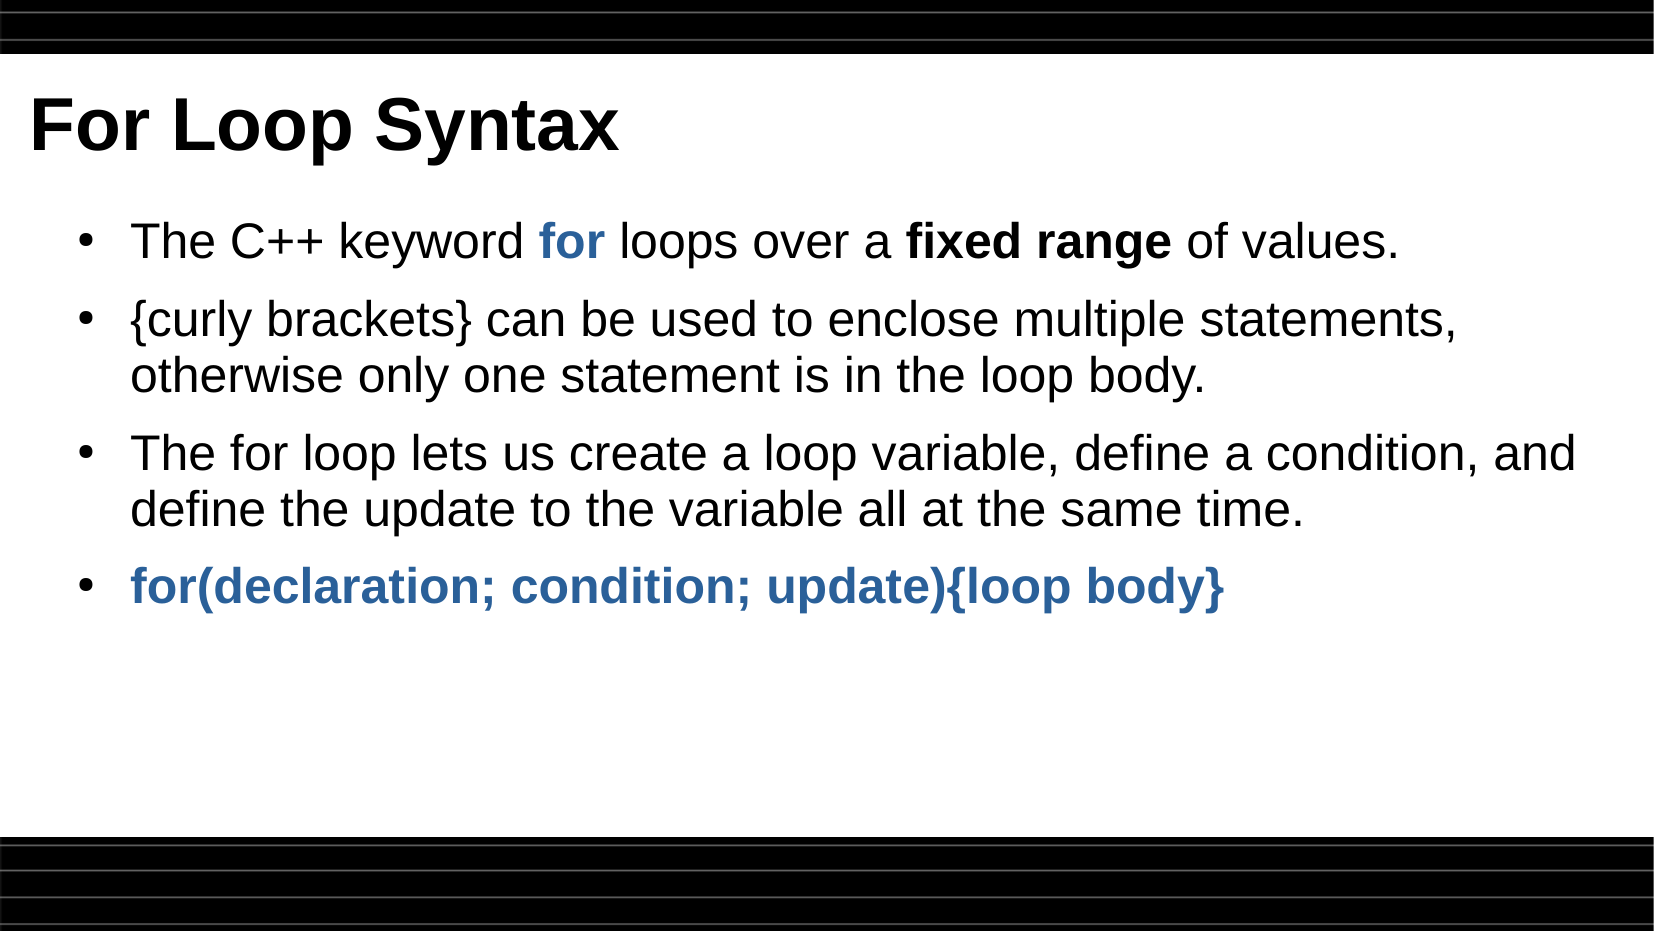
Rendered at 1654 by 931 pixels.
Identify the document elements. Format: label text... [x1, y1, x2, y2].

picture [0, 837, 1654, 931]
picture [0, 0, 1654, 54]
text_box For Loop Syntax [15, 75, 1546, 174]
list The C++ keyword for loops over a fixed range of values. {curly brackets} can be used to enclose multiple statements, otherwise only one statement is in the loop body. The for loop lets us create a loop variable, define a condition, and define the update to the variable all at the same time. for(declaration; condition; update){loop body} [59, 213, 1636, 826]
